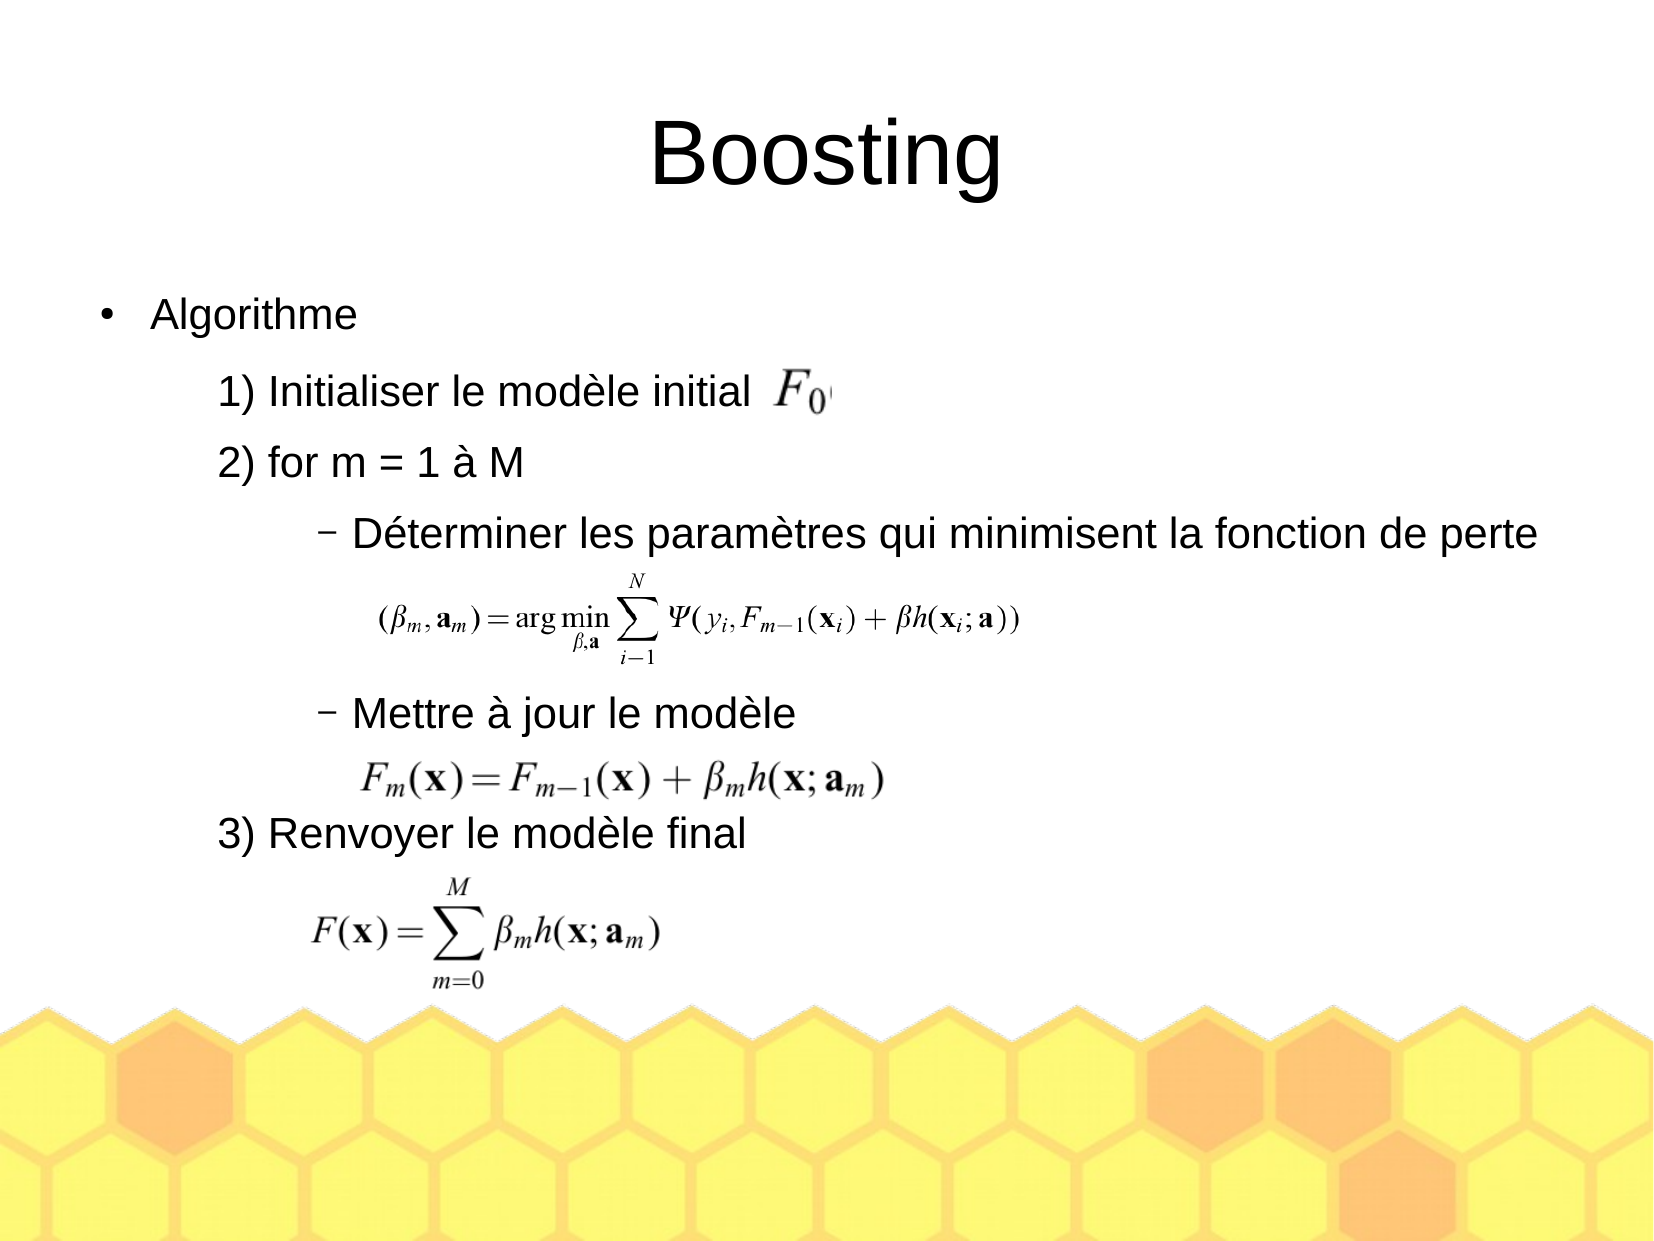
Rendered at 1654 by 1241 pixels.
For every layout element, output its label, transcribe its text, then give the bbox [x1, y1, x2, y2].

list Algorithme 1) Initialiser le modèle initial 2) for m = 1 à M Déterminer les paramètres qui minimisent la fonction de perte Mettre à jour le modèle 3) Renvoyer le modèle final [82, 290, 1571, 1010]
picture [354, 744, 886, 804]
picture [283, 866, 662, 993]
title Boosting [82, 49, 1571, 257]
picture [0, 1001, 1654, 1241]
picture [767, 366, 832, 417]
